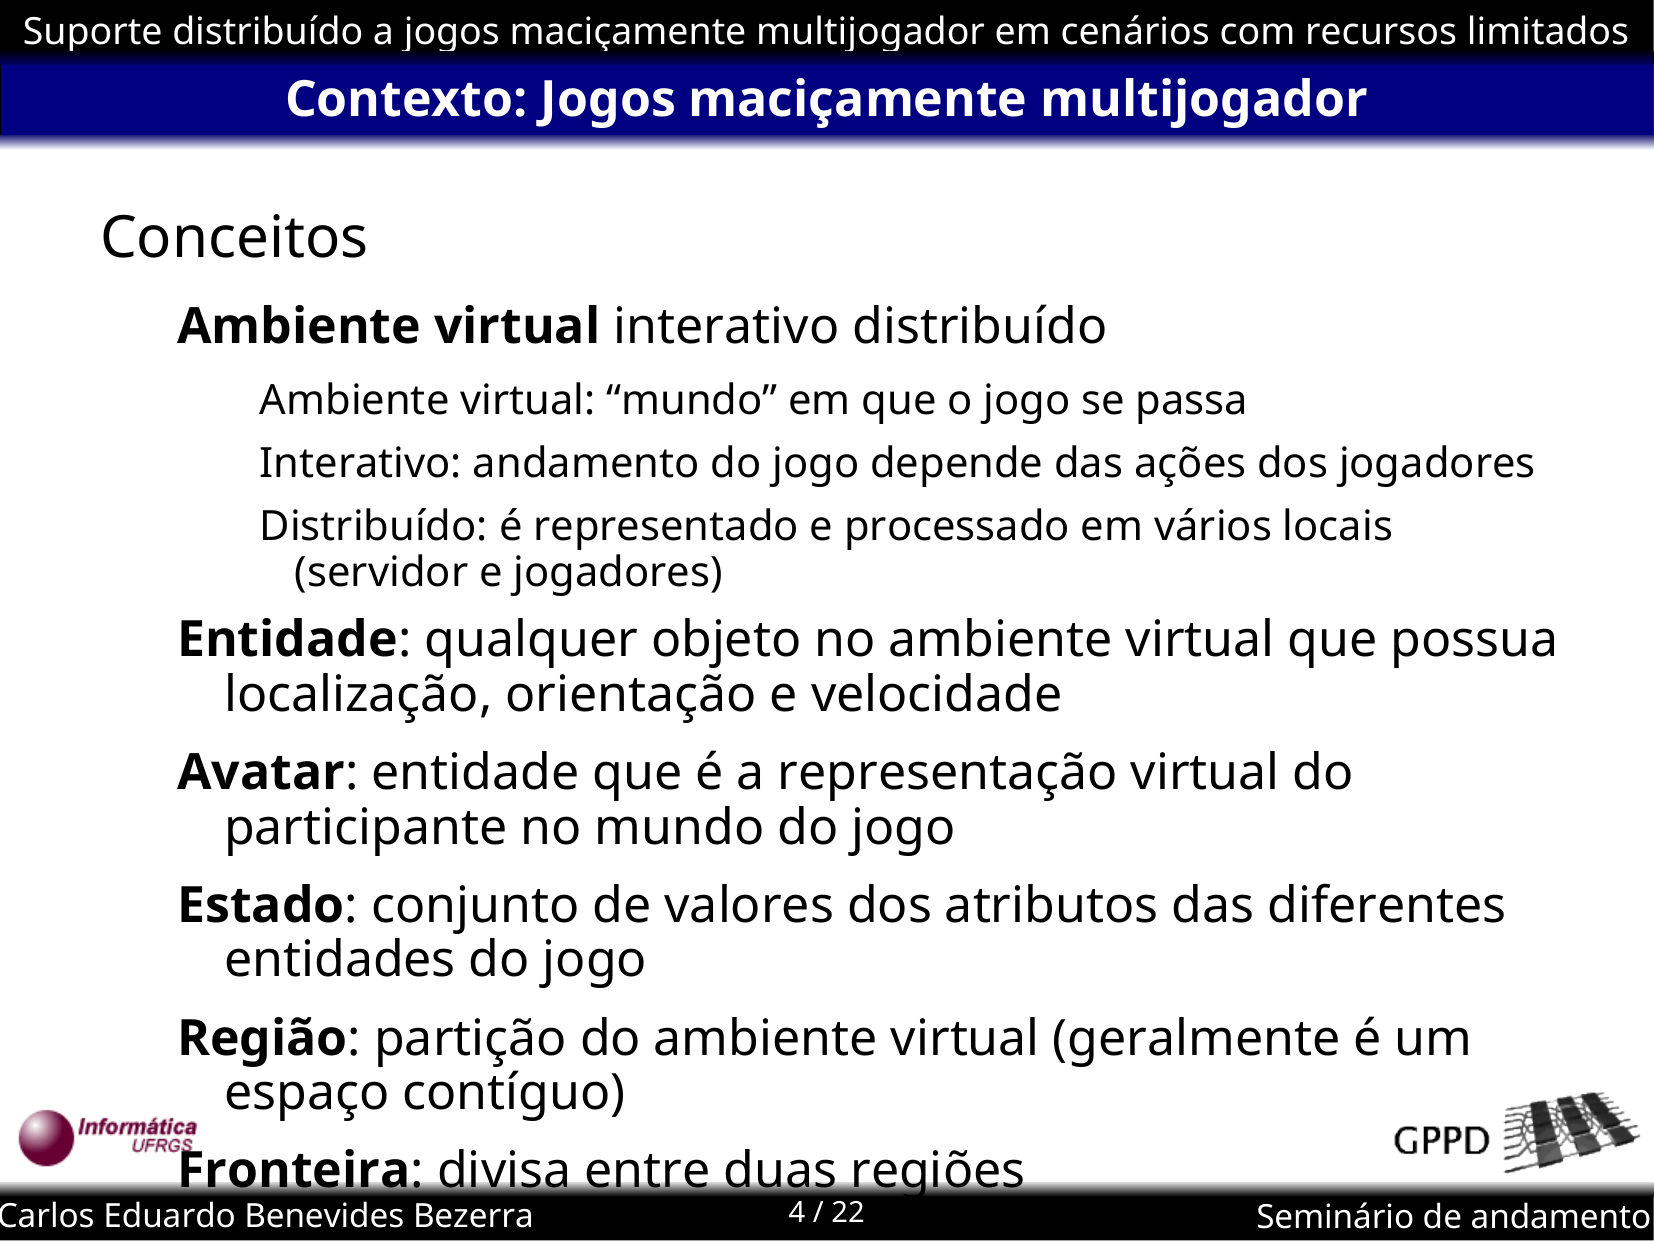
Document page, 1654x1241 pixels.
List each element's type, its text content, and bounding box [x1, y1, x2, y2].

picture [1393, 1091, 1642, 1176]
picture [5, 1096, 213, 1176]
title Contexto: Jogos maciçamente multijogador [0, 62, 1654, 133]
list Conceitos Ambiente virtual interativo distribuído Ambiente virtual: “mundo” em que o jogo se passa Interativo: andamento do jogo depende das ações dos jogadores Distribuído: é representado e processado em vários locais (servidor e jogadores) Entidade: qualquer objeto no ambiente virtual que possua localização, orientação e velocidade Avatar: entidade que é a representação virtual do participante no mundo do jogo Estado: conjunto de valores dos atributos das diferentes entidades do jogo Região: partição do ambiente virtual (geralmente é um espaço contíguo) Fronteira: divisa entre duas regiões [82, 206, 1571, 1109]
